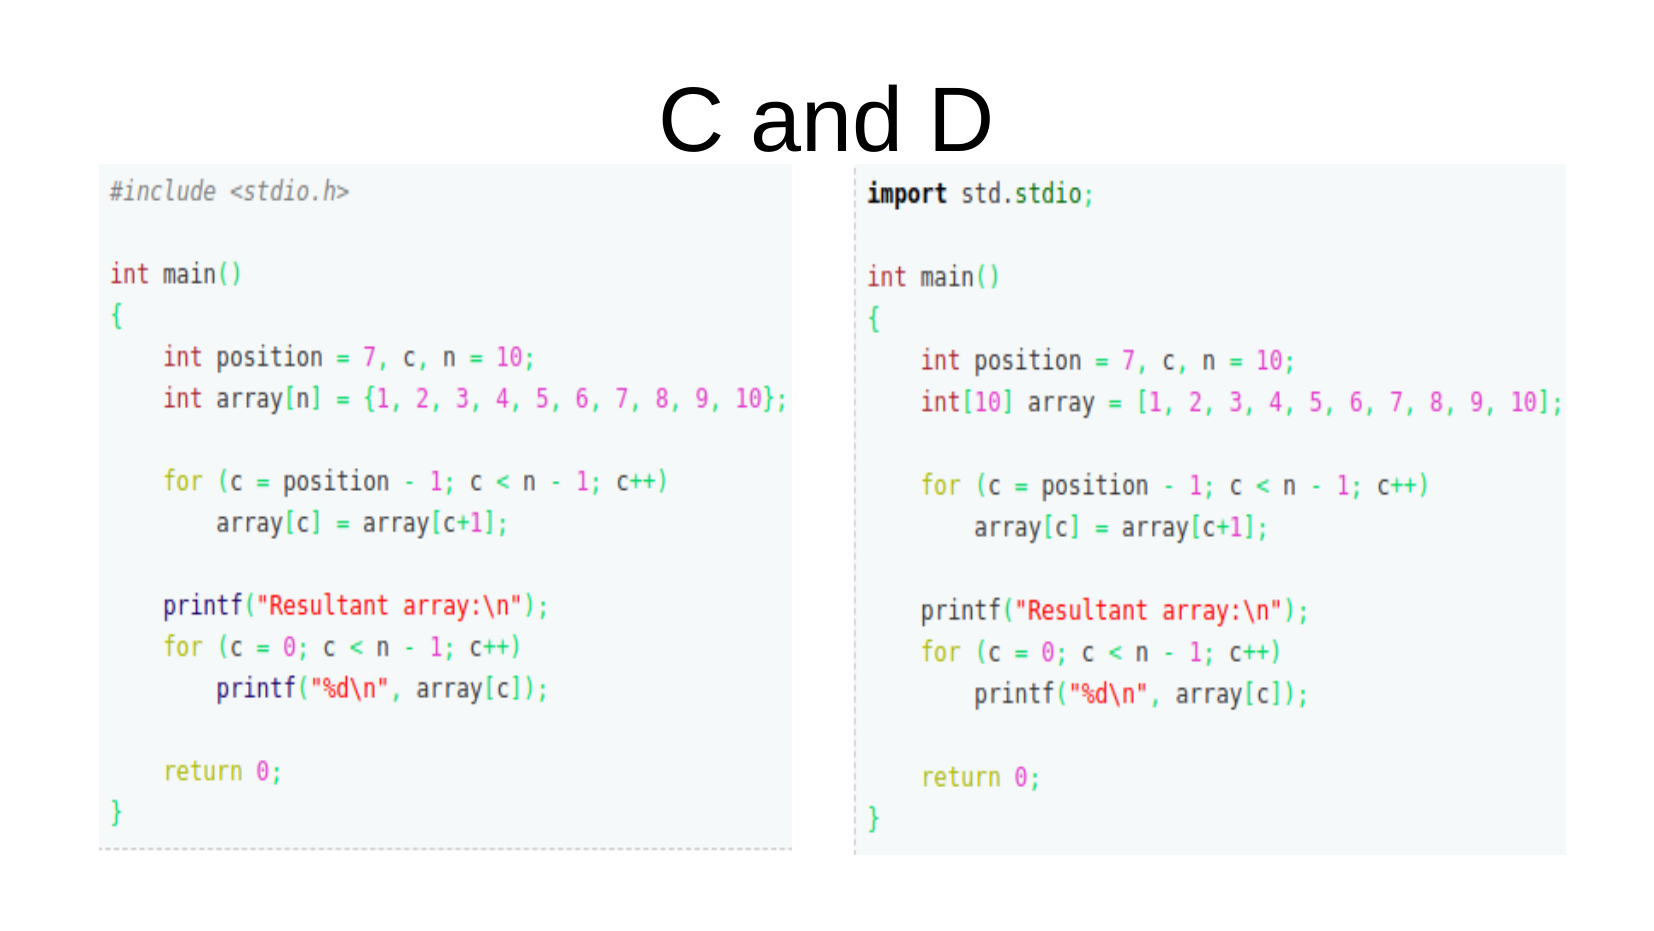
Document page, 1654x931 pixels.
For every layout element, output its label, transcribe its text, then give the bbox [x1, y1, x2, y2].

title C and D [82, 37, 1571, 193]
picture [851, 164, 1566, 855]
picture [99, 164, 792, 855]
